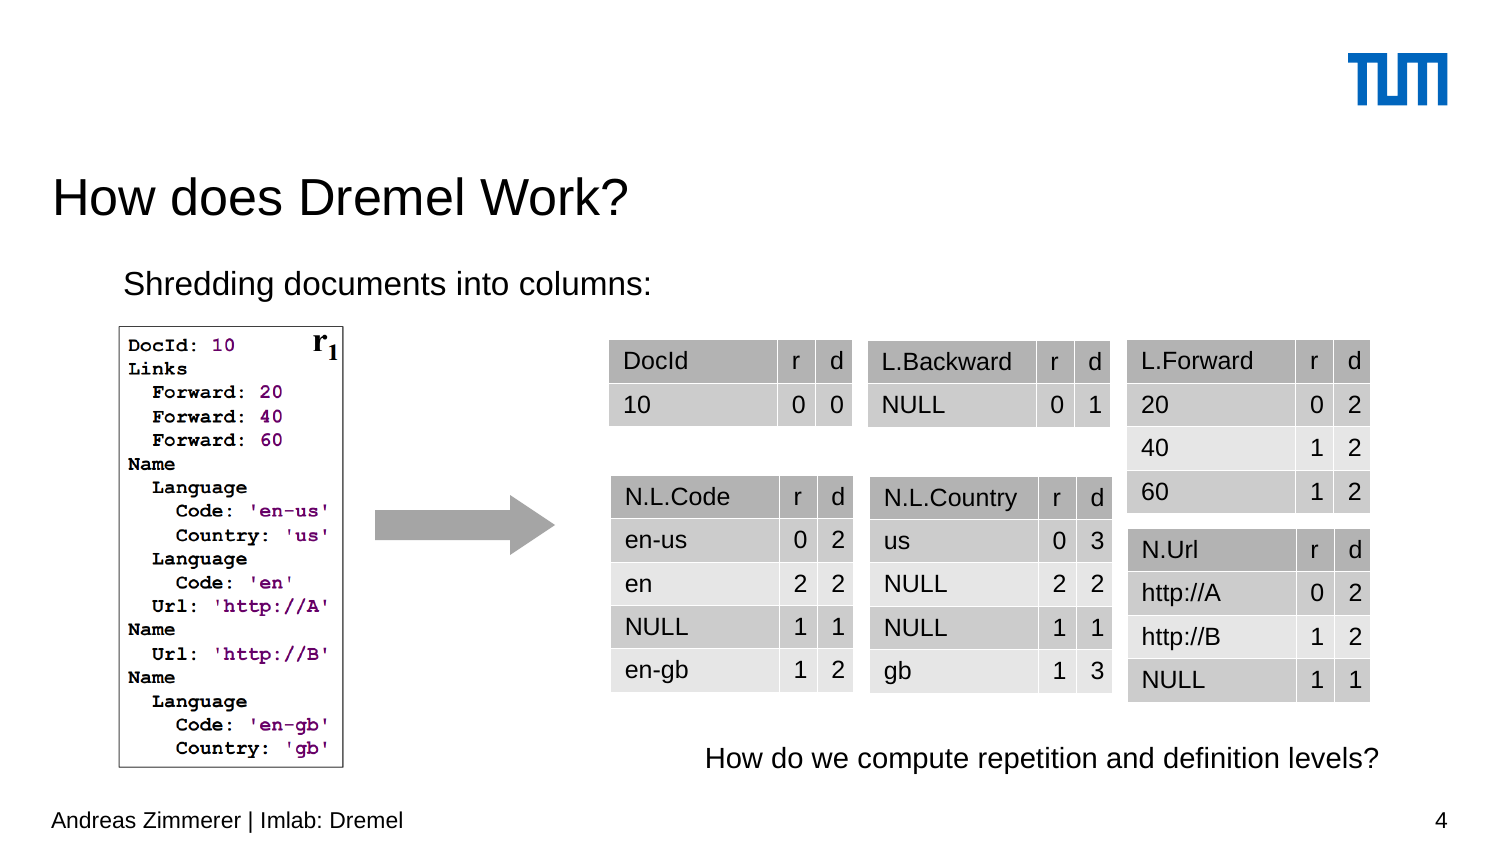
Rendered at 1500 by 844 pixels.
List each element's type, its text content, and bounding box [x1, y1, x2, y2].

table_cell 0 [780, 519, 817, 562]
table_cell 2 [1334, 471, 1370, 513]
table_cell 20 [1127, 384, 1295, 426]
table_cell 1 [1075, 384, 1110, 427]
table_cell 3 [1077, 650, 1112, 693]
table_cell 2 [1334, 384, 1370, 426]
table_cell 1 [1335, 659, 1370, 702]
table_header N.L.Country [870, 477, 1038, 519]
table_cell 1 [1296, 427, 1333, 470]
table_header r [1037, 341, 1074, 383]
table_cell 2 [1335, 572, 1370, 615]
table_cell http://B [1128, 616, 1296, 658]
table_header r [1297, 529, 1334, 571]
table_cell 1 [1297, 659, 1334, 702]
table_cell 0 [1296, 384, 1333, 426]
table_cell NULL [870, 563, 1038, 606]
text_box How do we compute repetition and definition levels? [690, 735, 1500, 792]
table_cell 2 [1077, 563, 1112, 606]
table_cell http://A [1128, 572, 1296, 615]
table_cell 1 [1039, 607, 1076, 649]
table_cell 1 [780, 649, 817, 692]
table_cell en-gb [611, 649, 779, 692]
title How does Dremel Work? [52, 159, 1449, 227]
table_header r [1039, 477, 1076, 519]
table_cell 0 [816, 384, 852, 426]
table_cell 40 [1127, 427, 1295, 470]
table_header d [816, 340, 852, 383]
picture [107, 314, 361, 781]
table_header N.L.Code [611, 476, 779, 518]
table_cell 1 [780, 606, 817, 648]
slide_number <number> [1112, 796, 1448, 842]
table_cell 10 [609, 384, 777, 426]
table_header DocId [609, 340, 777, 383]
table_cell 0 [1039, 520, 1076, 562]
table_cell NULL [611, 606, 779, 648]
table_header L.Forward [1127, 340, 1295, 383]
table_header d [818, 476, 853, 518]
table_cell 2 [1334, 427, 1370, 470]
table_header d [1077, 477, 1112, 519]
table_cell 2 [780, 563, 817, 605]
table_cell 2 [1039, 563, 1076, 606]
table_cell 2 [818, 649, 853, 692]
list Shredding documents into columns: [52, 262, 1449, 771]
table_cell 1 [818, 606, 853, 648]
table_header N.Url [1128, 529, 1296, 571]
table_cell 2 [818, 563, 853, 605]
table_cell 2 [818, 519, 853, 562]
table_header d [1335, 529, 1370, 571]
table_cell gb [870, 650, 1038, 693]
table_header r [778, 340, 815, 383]
table_cell 1 [1296, 471, 1333, 513]
table_cell 1 [1077, 607, 1112, 649]
table_cell 60 [1127, 471, 1295, 513]
table_header d [1334, 340, 1370, 383]
table_cell 1 [1297, 616, 1334, 658]
table_header L.Backward [868, 341, 1036, 383]
table_cell 2 [1335, 616, 1370, 658]
table_cell 0 [778, 384, 815, 426]
footer Andreas Zimmerer | Imlab: Dremel [51, 796, 1112, 842]
table_cell 0 [1297, 572, 1334, 615]
table_cell us [870, 520, 1038, 562]
table_cell 3 [1077, 520, 1112, 562]
table_cell NULL [1128, 659, 1296, 702]
table_cell NULL [870, 607, 1038, 649]
table_cell en [611, 563, 779, 605]
table_header r [1296, 340, 1333, 383]
table_cell 1 [1039, 650, 1076, 693]
table_cell en-us [611, 519, 779, 562]
table_header d [1075, 341, 1110, 383]
table_cell 0 [1037, 384, 1074, 427]
table_header r [780, 476, 817, 518]
table_cell NULL [868, 384, 1036, 427]
text_box [375, 495, 556, 556]
